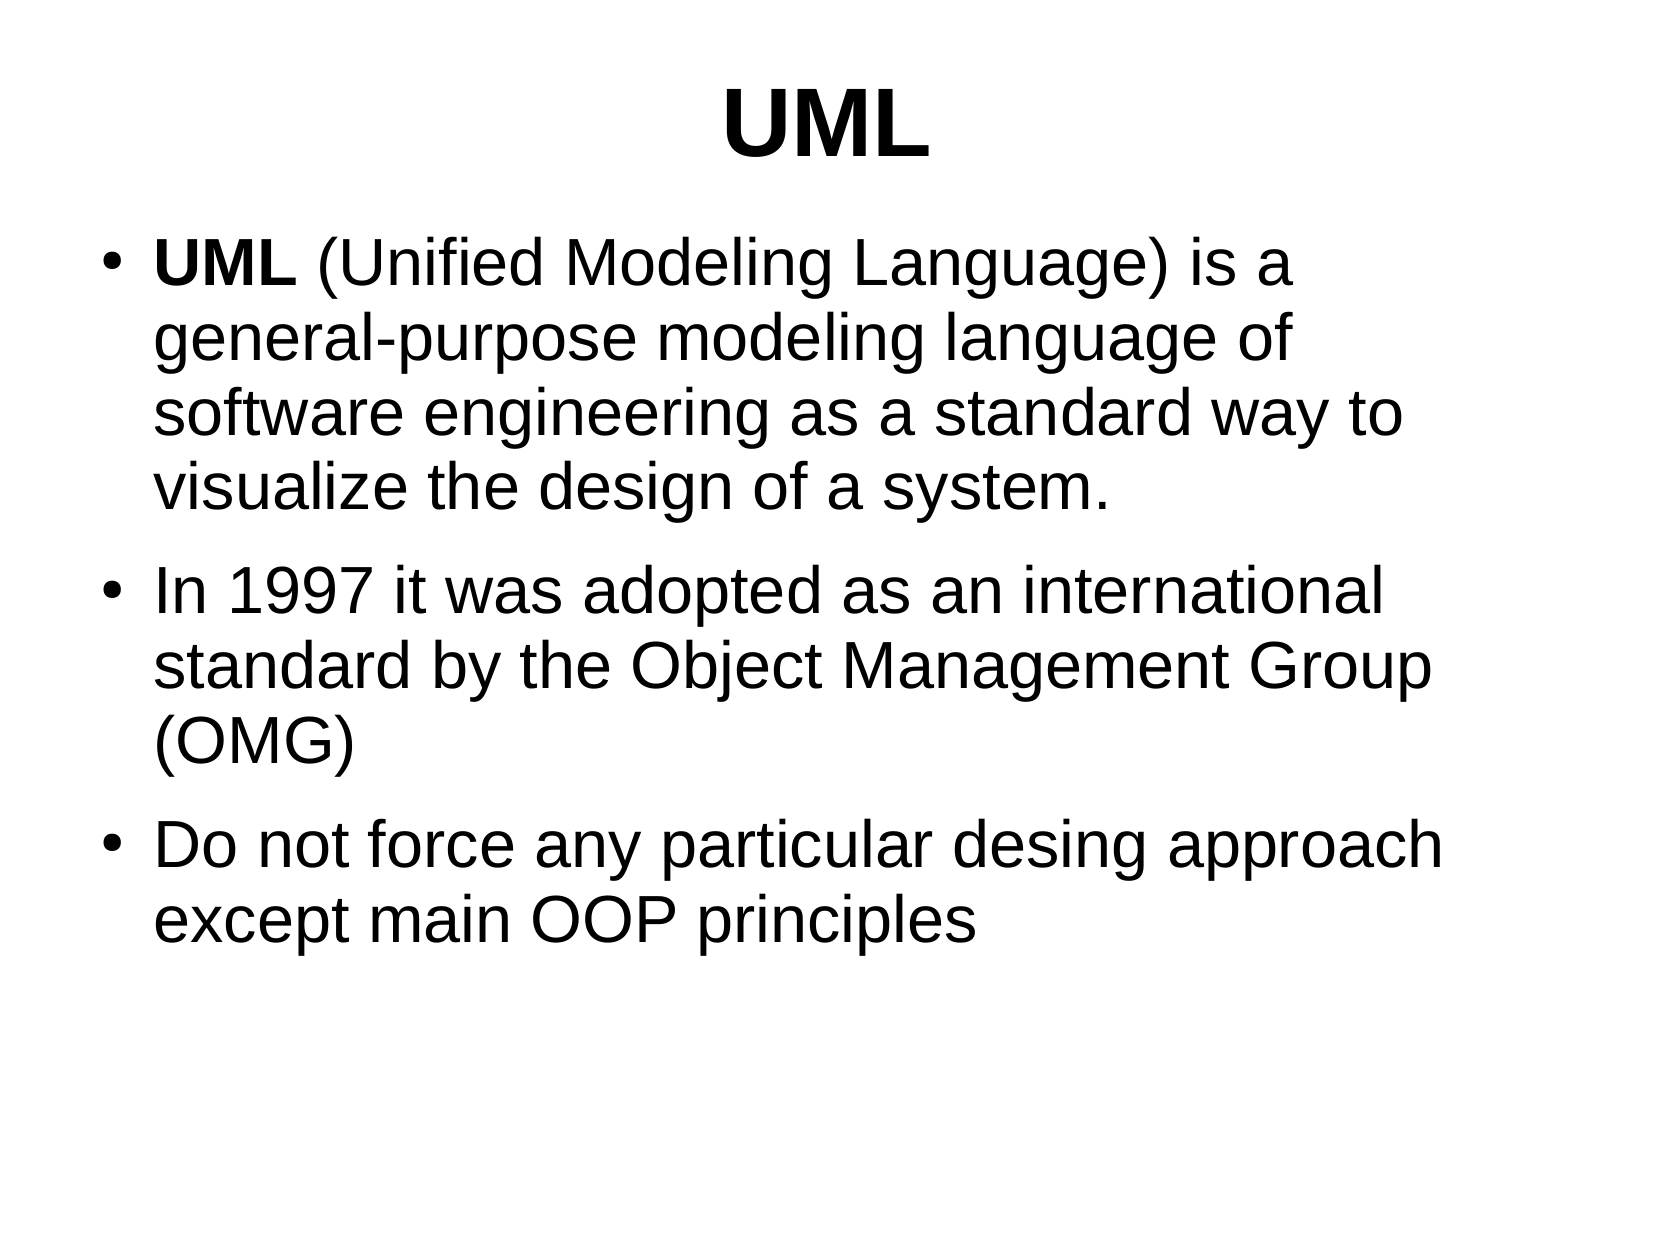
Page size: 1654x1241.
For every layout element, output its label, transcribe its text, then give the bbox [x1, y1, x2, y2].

list UML (Unified Modeling Language) is a general-purpose modeling language of software engineering as a standard way to visualize the design of a system. In 1997 it was adopted as an international standard by the Object Management Group (OMG) Do not force any particular desing approach except main OOP principles [82, 225, 1538, 1186]
title UML [82, 49, 1571, 196]
